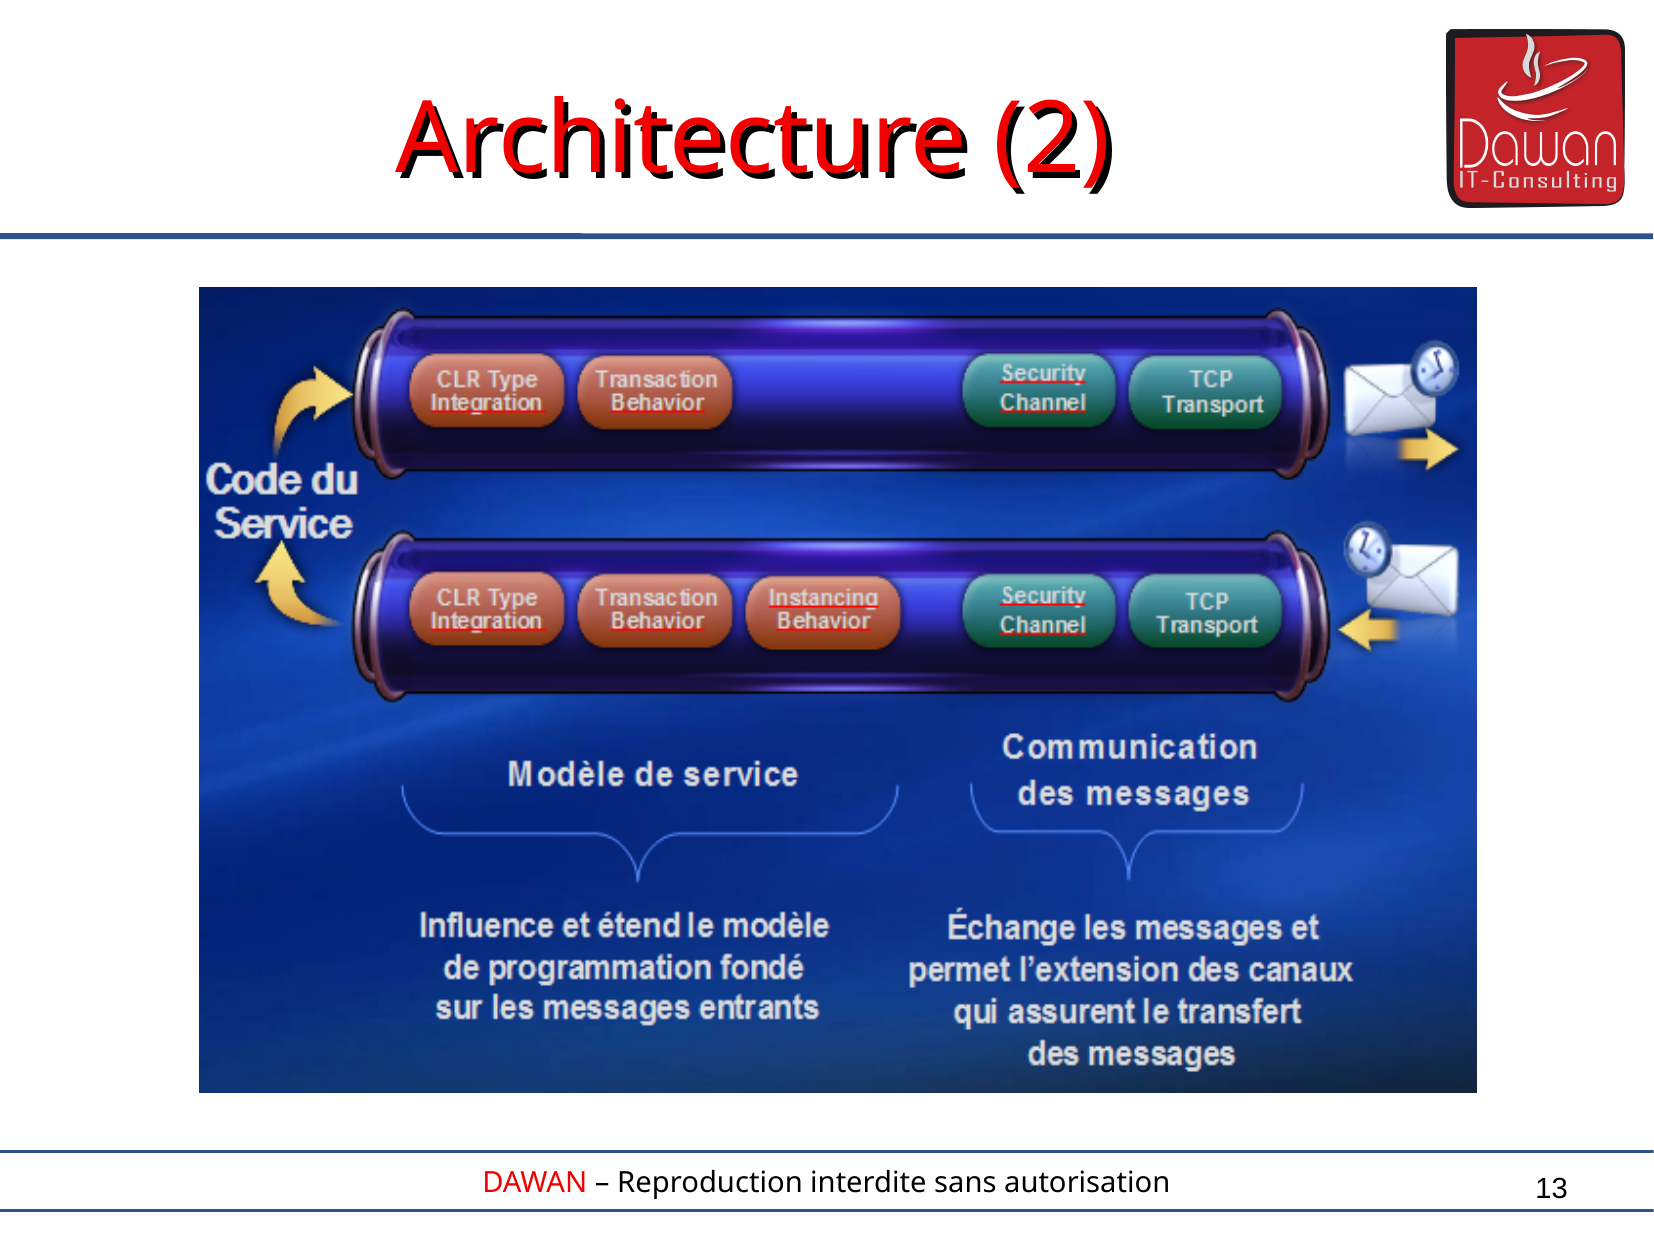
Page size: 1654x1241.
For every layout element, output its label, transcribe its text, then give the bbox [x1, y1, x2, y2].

picture [199, 288, 1477, 1093]
title Architecture (2) [59, 29, 1447, 237]
text_box [1535, 1169, 1595, 1234]
